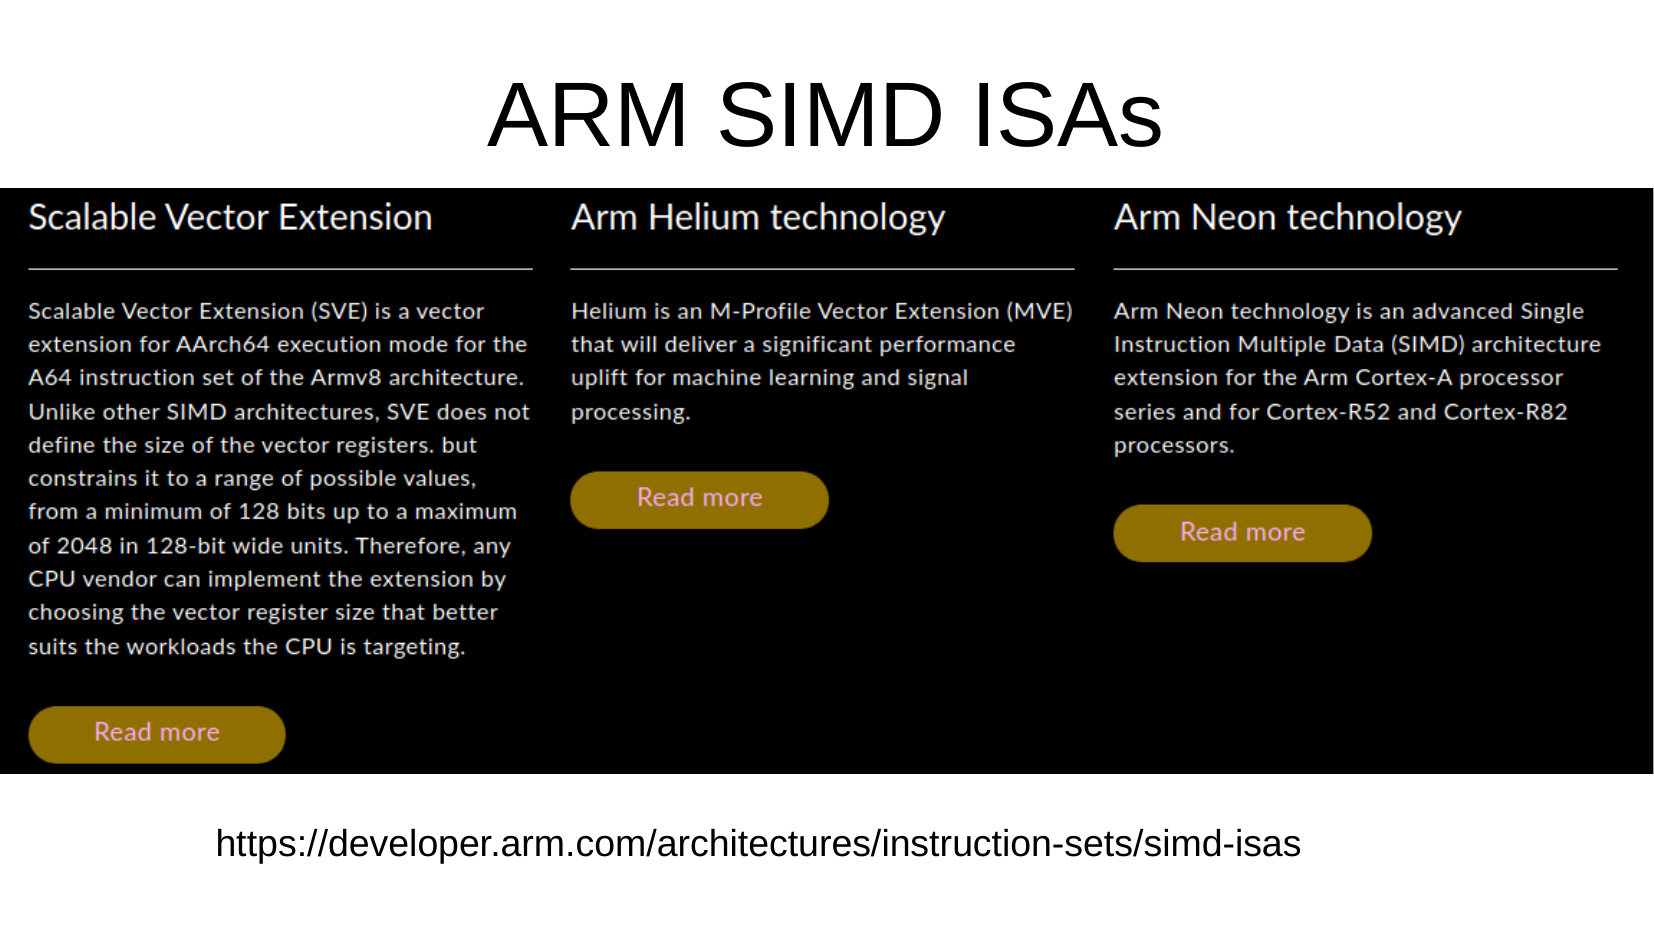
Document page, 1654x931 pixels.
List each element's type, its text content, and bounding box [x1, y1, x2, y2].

picture [0, 188, 1654, 774]
text_box https://developer.arm.com/architectures/instruction-sets/simd-isas [200, 814, 1317, 872]
title ARM SIMD ISAs [82, 37, 1571, 188]
